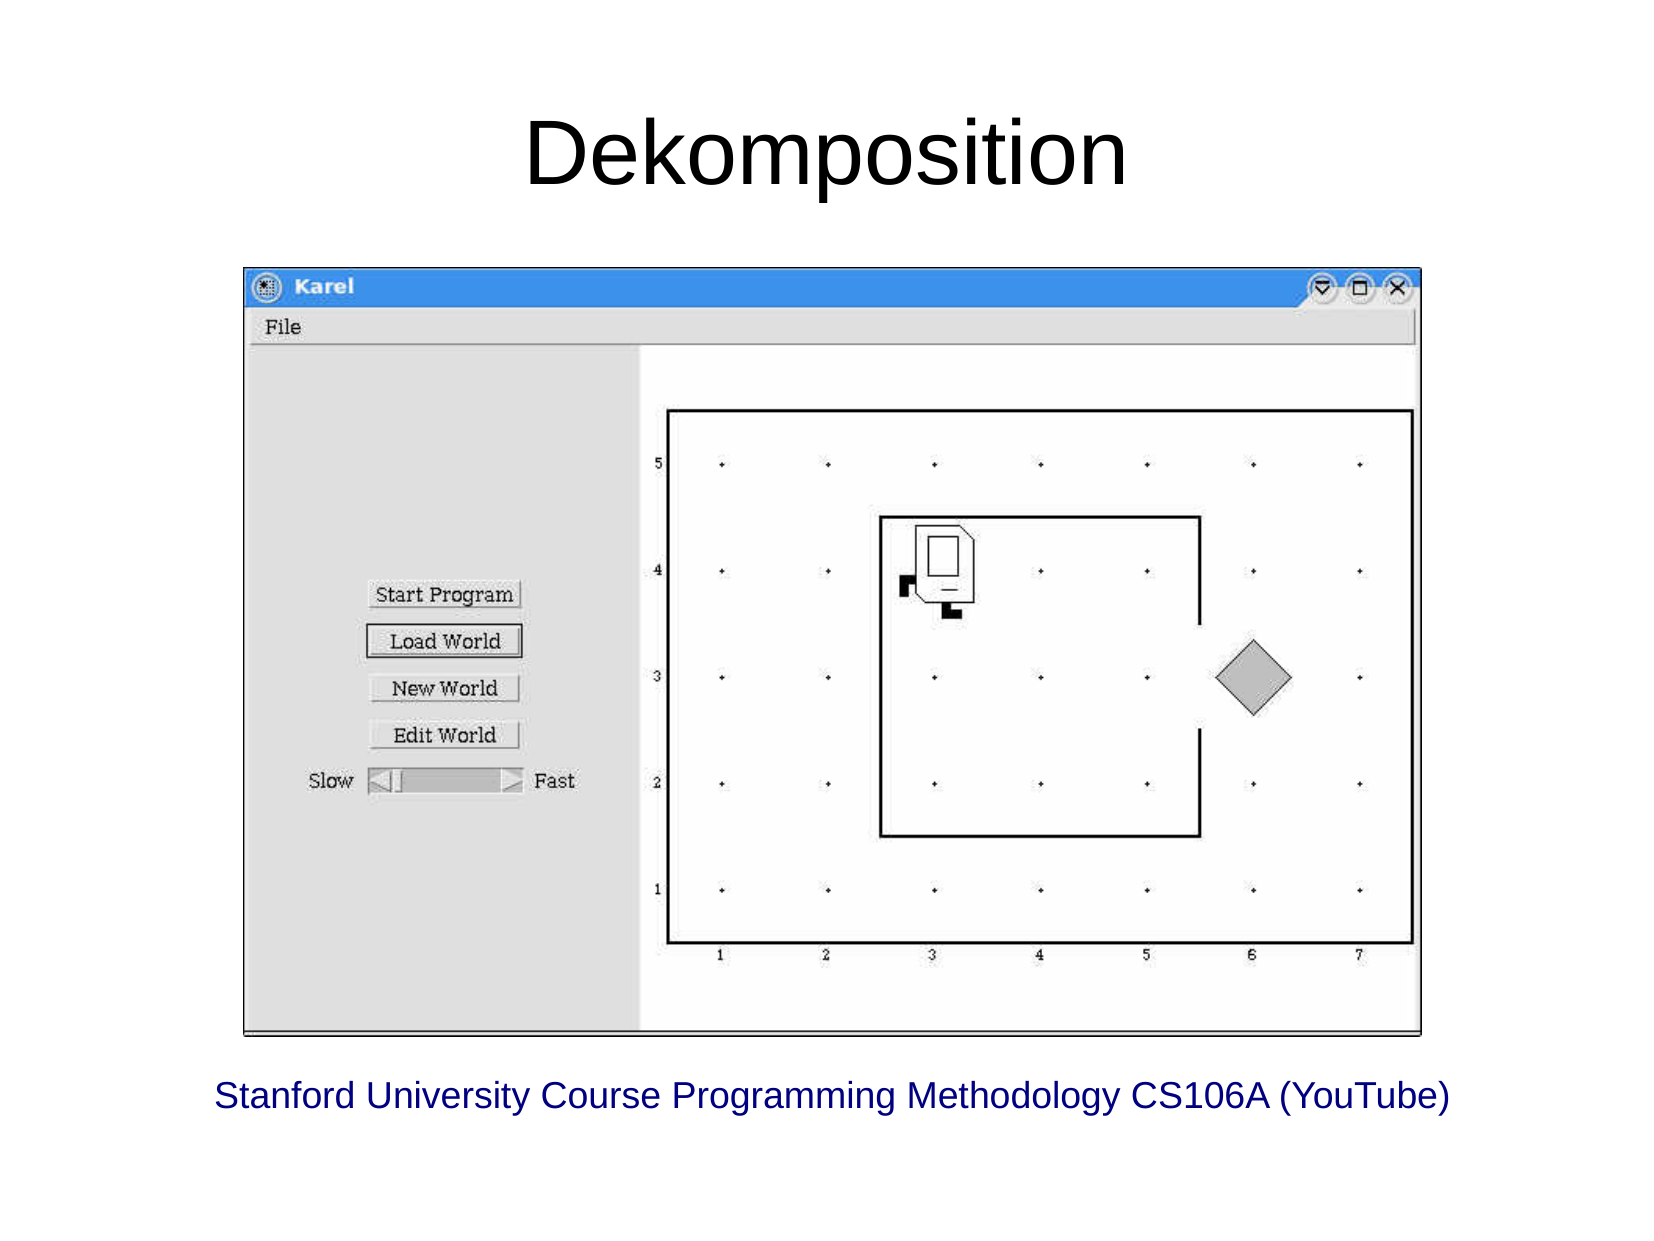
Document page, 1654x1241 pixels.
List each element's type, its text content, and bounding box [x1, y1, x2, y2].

picture [243, 267, 1422, 1037]
text_box Stanford University Course Programming Methodology CS106A (YouTube) [199, 1066, 1466, 1124]
title Dekomposition [82, 49, 1571, 257]
